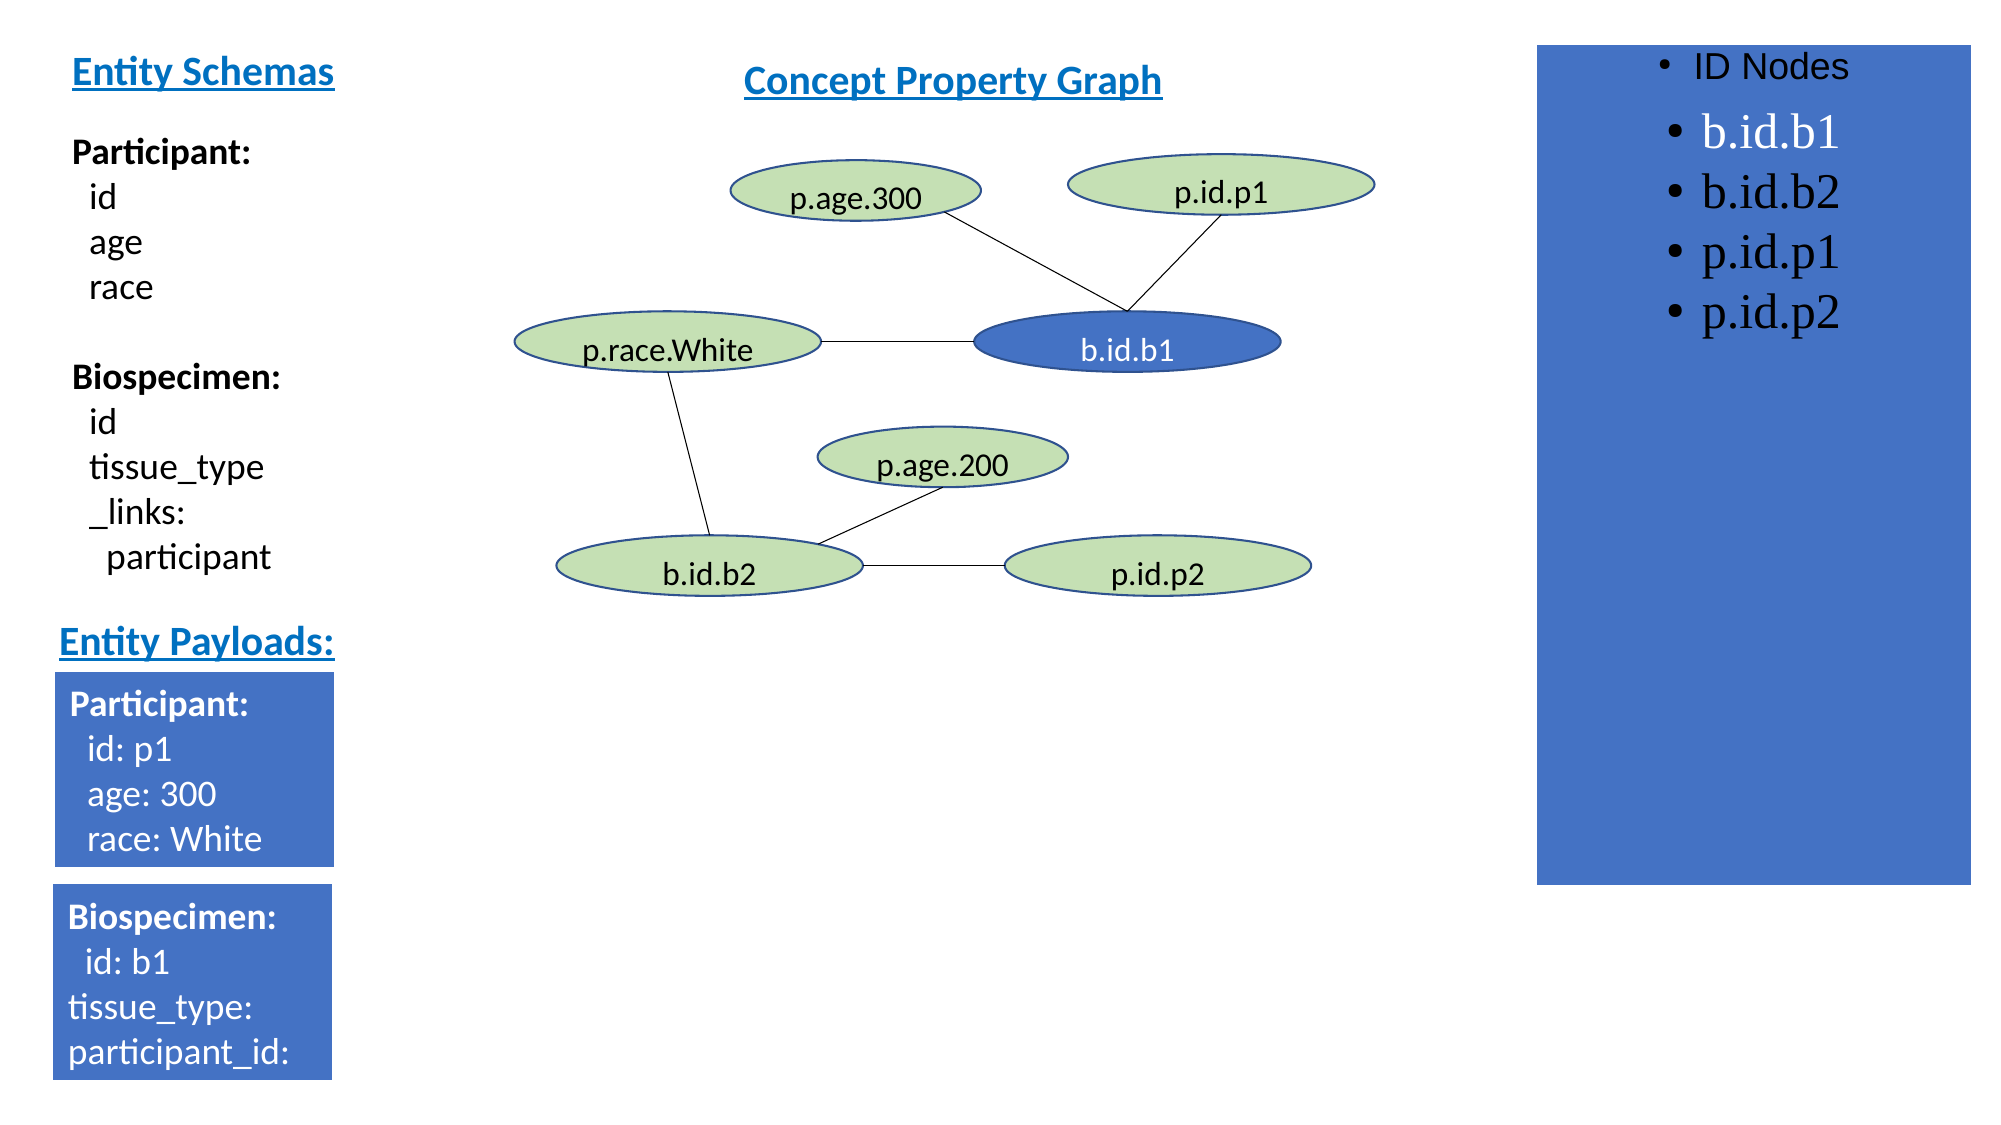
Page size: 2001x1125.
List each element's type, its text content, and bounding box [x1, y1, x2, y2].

text_box Entity Schemas [57, 36, 353, 102]
text_box p.id.p2 [1004, 535, 1312, 596]
text_box Biospecimen: id: b1 tissue_type: participant_id: [53, 884, 332, 1080]
text_box Entity Payloads: [44, 606, 353, 672]
text_box p.race.White [514, 311, 821, 372]
text_box p.age.200 [817, 426, 1069, 488]
text_box b.id.b1 [974, 311, 1281, 372]
table_cell b.id.b1 [1537, 105, 1971, 165]
text_box Participant: id age race Biospecimen: id tissue_type _links: participant [57, 119, 298, 589]
table_cell [1537, 465, 1971, 525]
table_cell [1537, 765, 1971, 825]
table_cell [1537, 585, 1971, 645]
table_cell [1537, 525, 1971, 585]
text_box Concept Property Graph [729, 45, 1182, 111]
text_box p.id.p1 [1068, 154, 1375, 215]
table_cell [1537, 825, 1971, 885]
table_cell [1537, 405, 1971, 465]
text_box Participant: id: p1 age: 300 race: White [55, 672, 334, 867]
table_cell p.id.p2 [1537, 285, 1971, 345]
table_header ID Nodes [1537, 45, 1971, 105]
table_cell p.id.p1 [1537, 225, 1971, 285]
table_cell [1537, 705, 1971, 765]
table_cell b.id.b2 [1537, 165, 1971, 225]
text_box b.id.b2 [556, 535, 863, 596]
table_cell [1537, 645, 1971, 705]
table_cell [1537, 345, 1971, 405]
text_box p.age.300 [730, 160, 981, 221]
